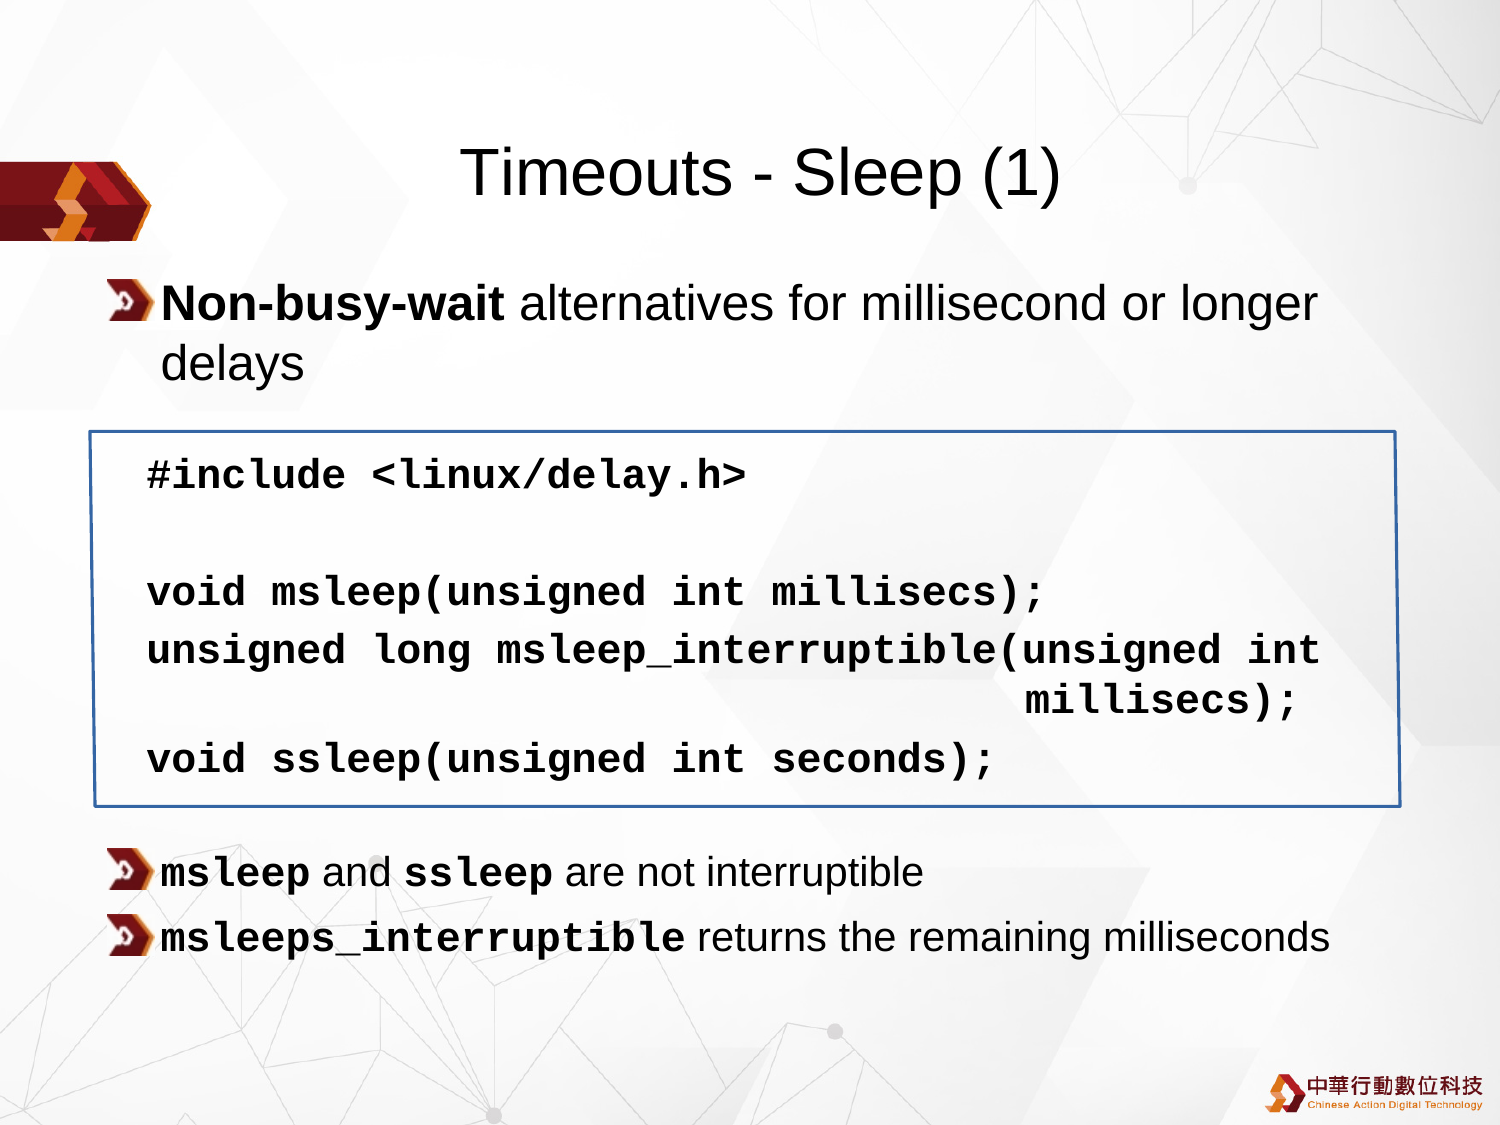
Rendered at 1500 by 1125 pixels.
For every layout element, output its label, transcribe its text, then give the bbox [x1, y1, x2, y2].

picture [0, 0, 1500, 1125]
title Timeouts - Sleep (1) [75, 120, 1426, 225]
list Non-busy-wait alternatives for millisecond or longer delays #include <linux/delay.h> void msleep(unsigned int millisecs); unsigned long msleep_interruptible(unsigned int millisecs); void ssleep(unsigned int seconds); msleep and ssleep are not interruptible msleeps_interruptible returns the remaining milliseconds [75, 262, 1426, 1006]
